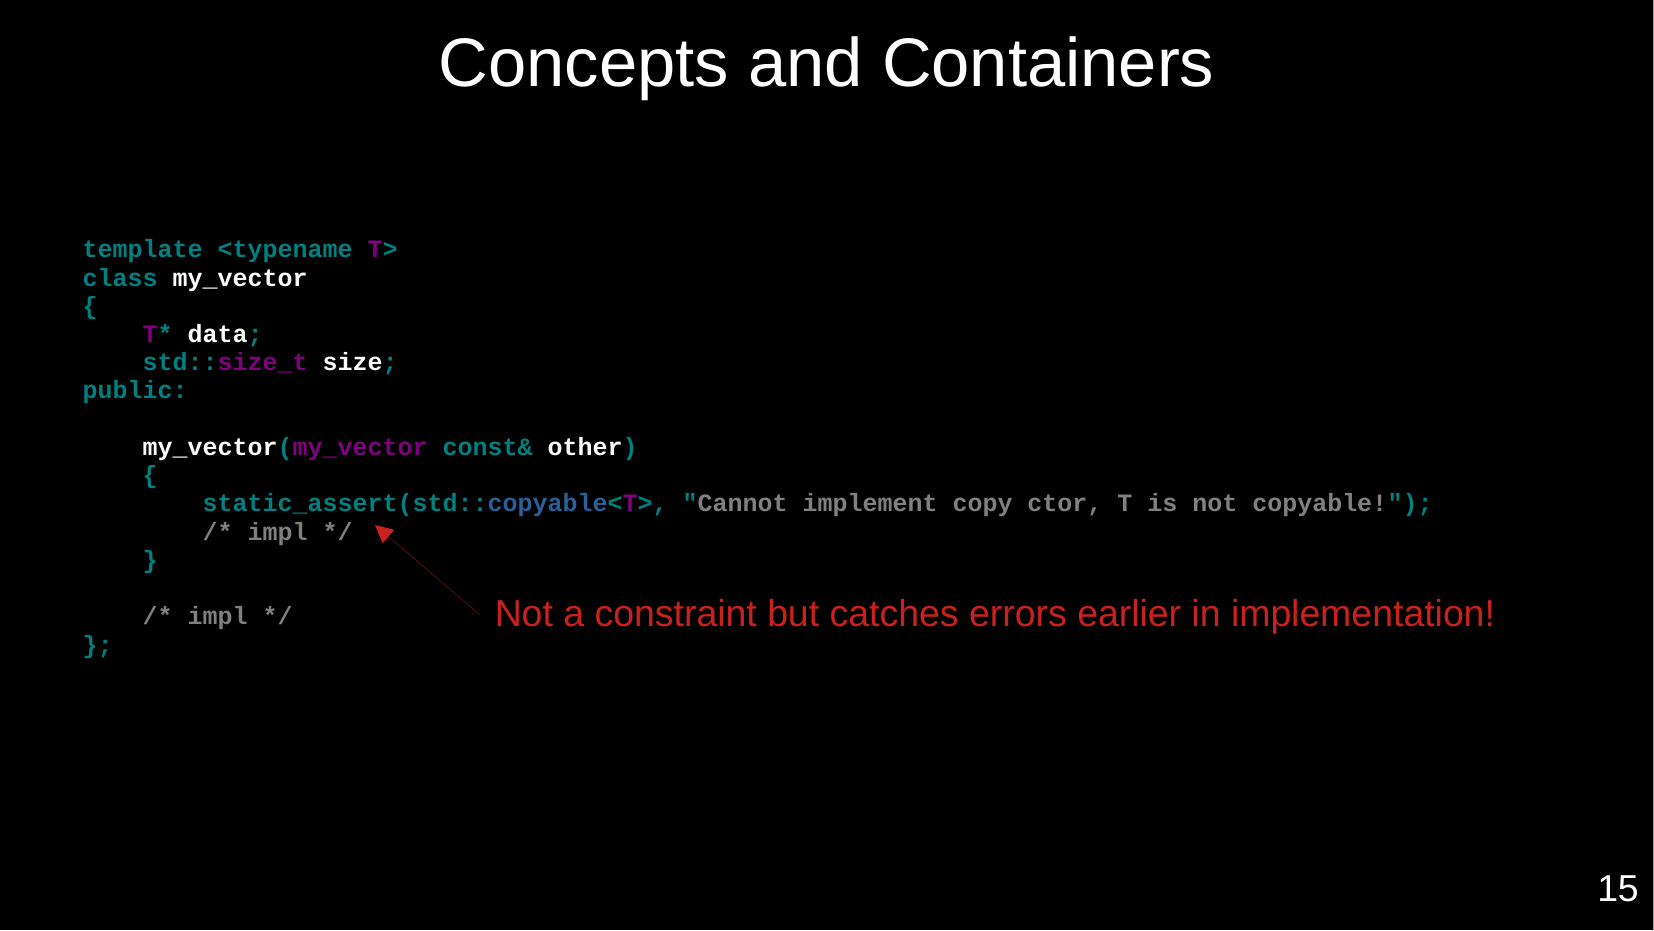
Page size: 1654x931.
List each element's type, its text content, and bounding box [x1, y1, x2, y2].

subtitle template <typename T> class my_vector { T* data; std::size_t size; public: my_vector(my_vector const& other) { static_assert(std::copyable<T>, "Cannot implement copy ctor, T is not copyable!"); /* impl */ } /* impl */ }; [82, 180, 1571, 830]
title Concepts and Containers [82, 4, 1571, 121]
text_box Not a constraint but catches errors earlier in implementation! [480, 585, 1531, 642]
text_box <number> [1024, 860, 1654, 931]
